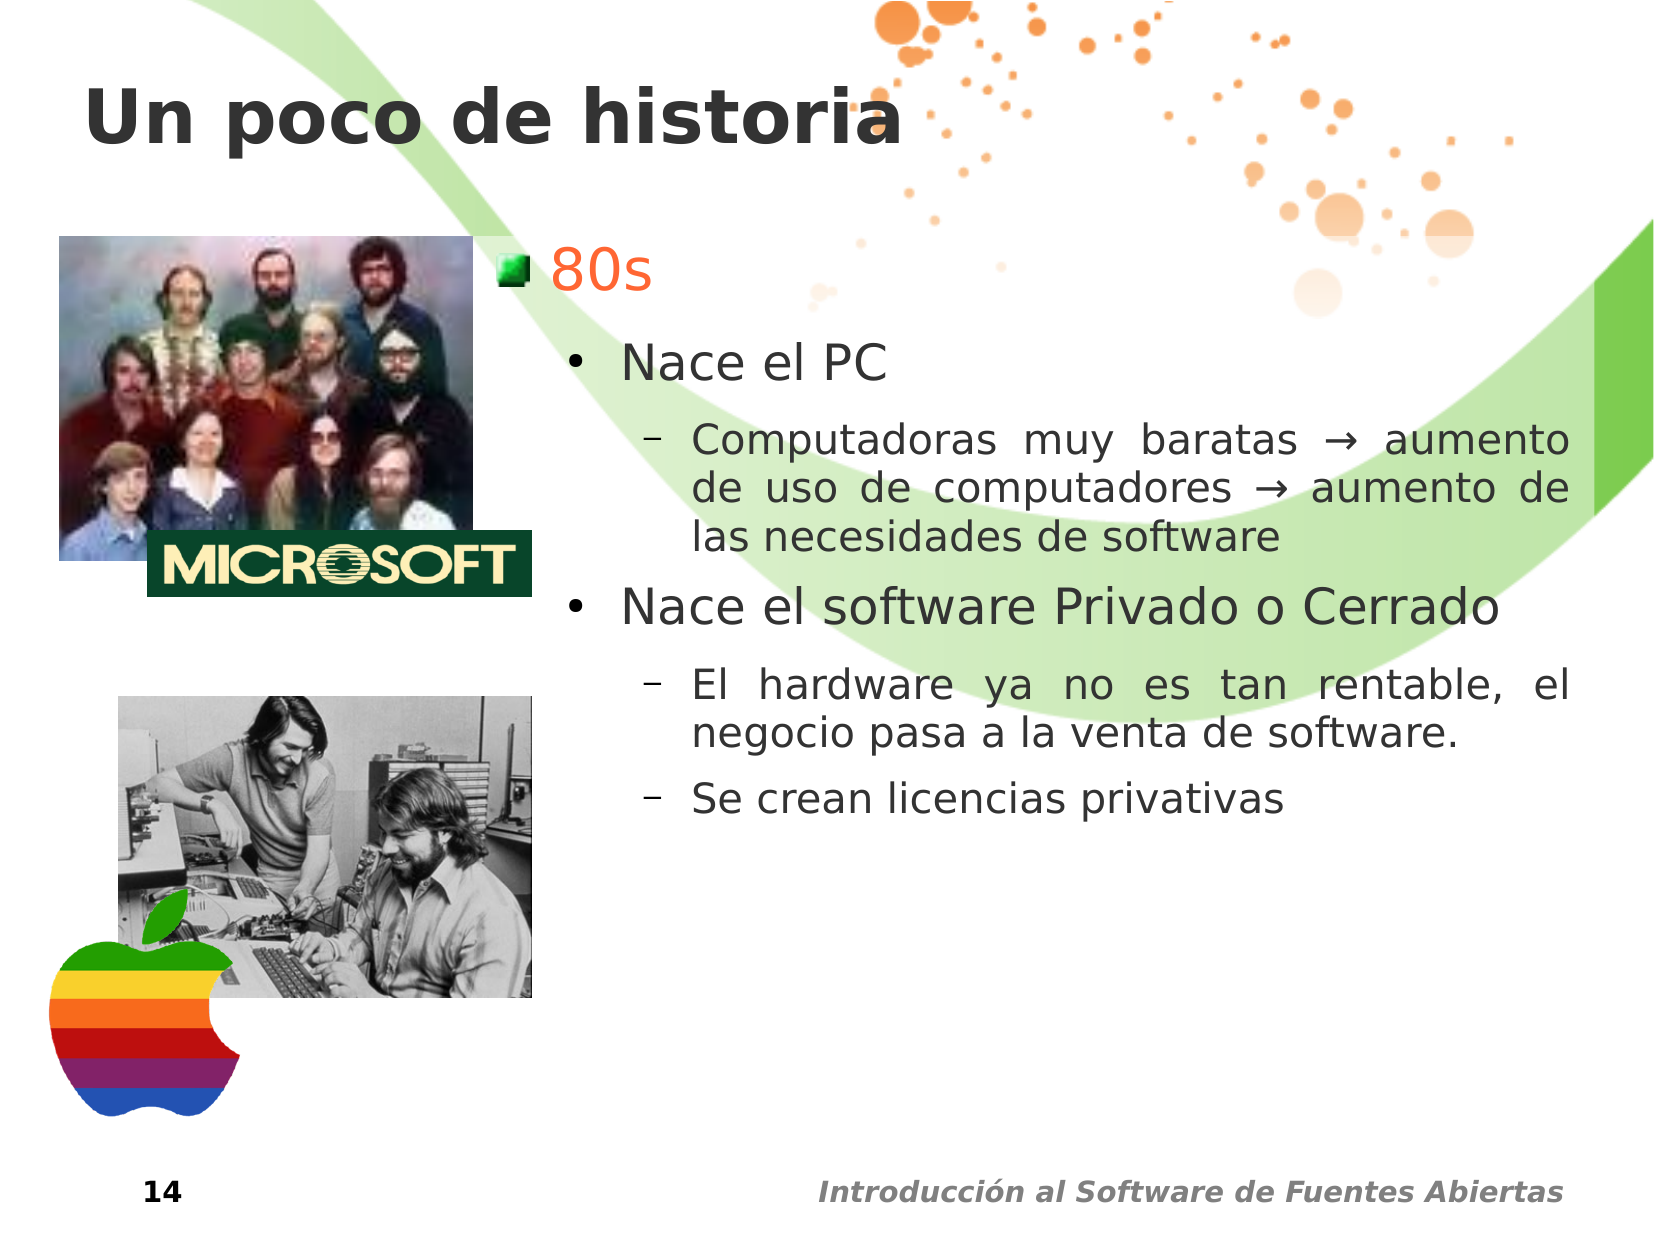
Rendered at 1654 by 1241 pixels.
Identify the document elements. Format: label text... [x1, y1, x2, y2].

picture [59, 0, 1654, 754]
picture [29, 696, 532, 1123]
title Un poco de historia [82, 36, 1571, 200]
list 80s Nace el PC Computadoras muy baratas → aumento de uso de computadores → aumento de las necesidades de software Nace el software Privado o Cerrado El hardware ya no es tan rentable, el negocio pasa a la venta de software. Se crean licencias privativas [478, 236, 1571, 1137]
